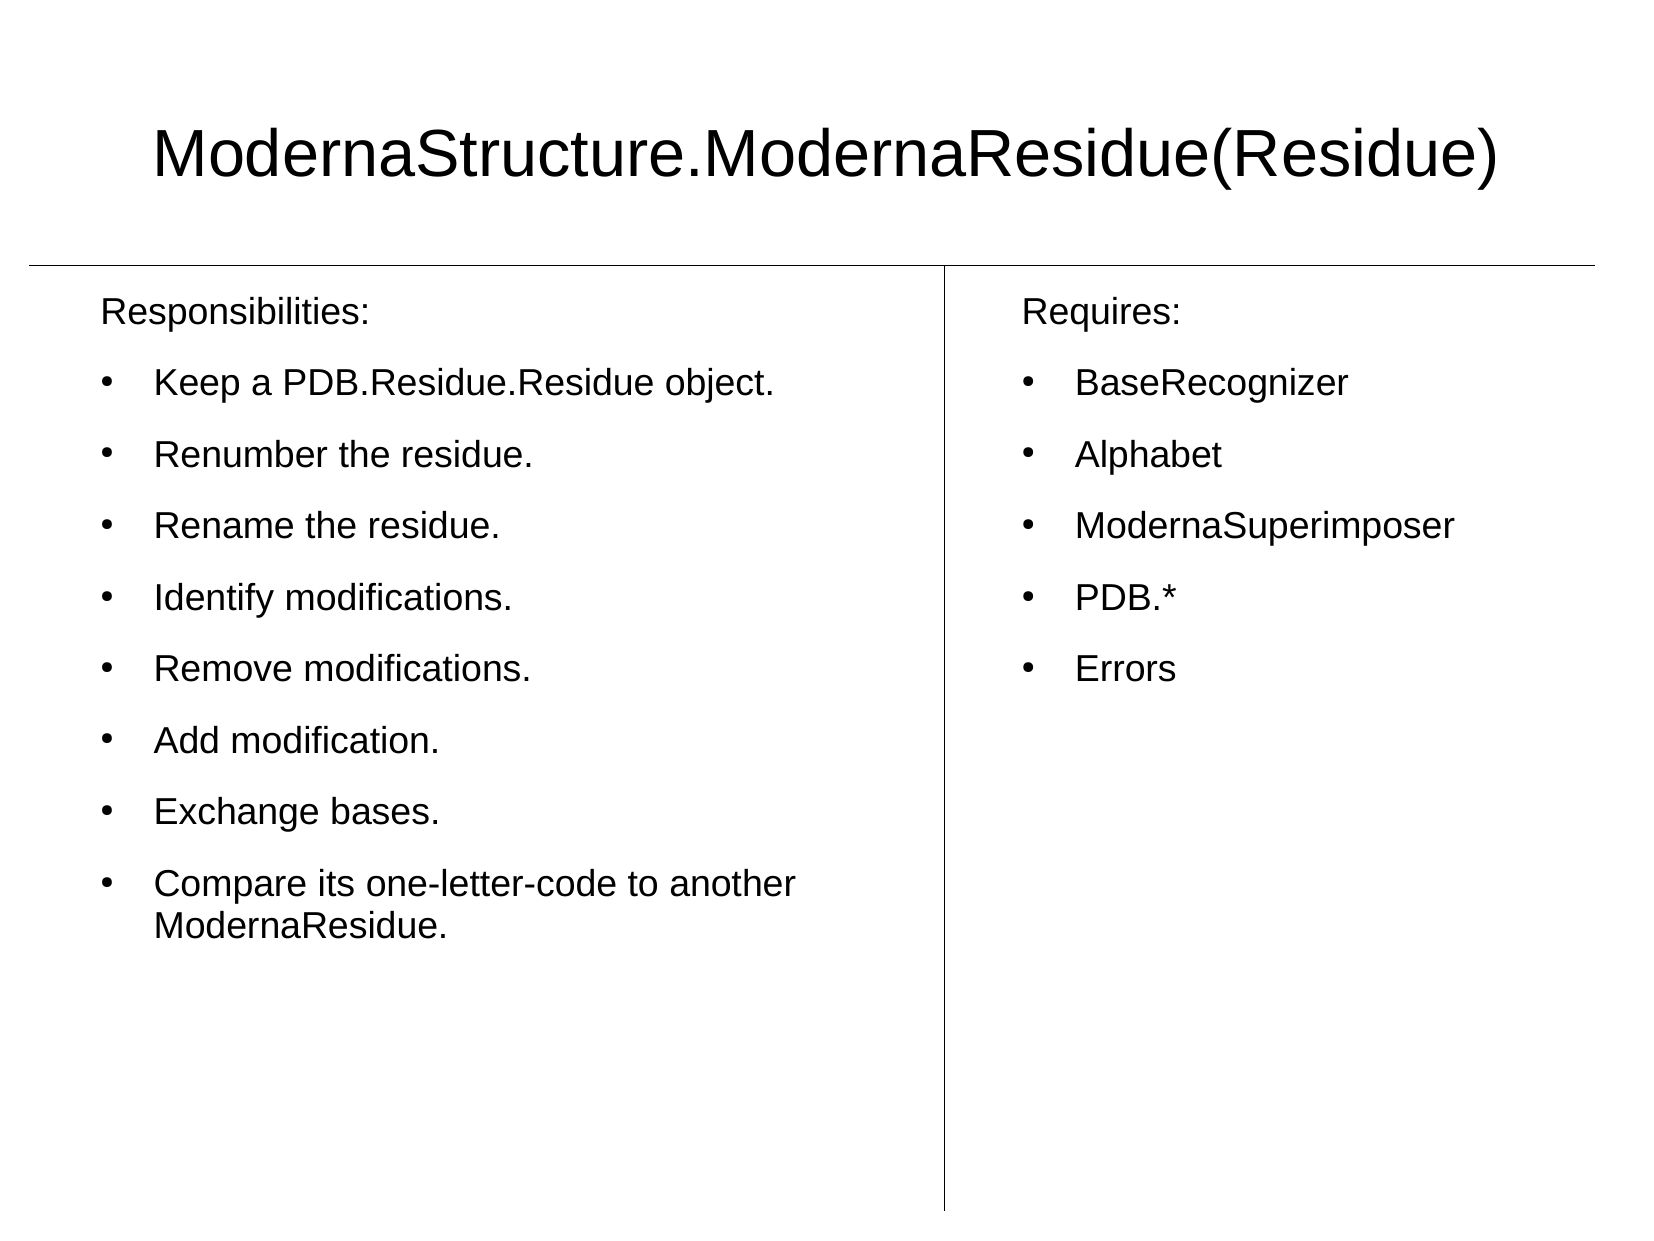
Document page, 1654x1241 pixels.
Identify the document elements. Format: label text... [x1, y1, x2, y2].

list Requires: BaseRecognizer Alphabet ModernaSuperimposer PDB.* Errors [1003, 290, 1572, 1094]
title ModernaStructure.ModernaResidue(Residue) [29, 49, 1625, 257]
list Responsibilities: Keep a PDB.Residue.Residue object. Renumber the residue. Rename the residue. Identify modifications. Remove modifications. Add modification. Exchange bases. Compare its one-letter-code to another ModernaResidue. [82, 290, 886, 1094]
